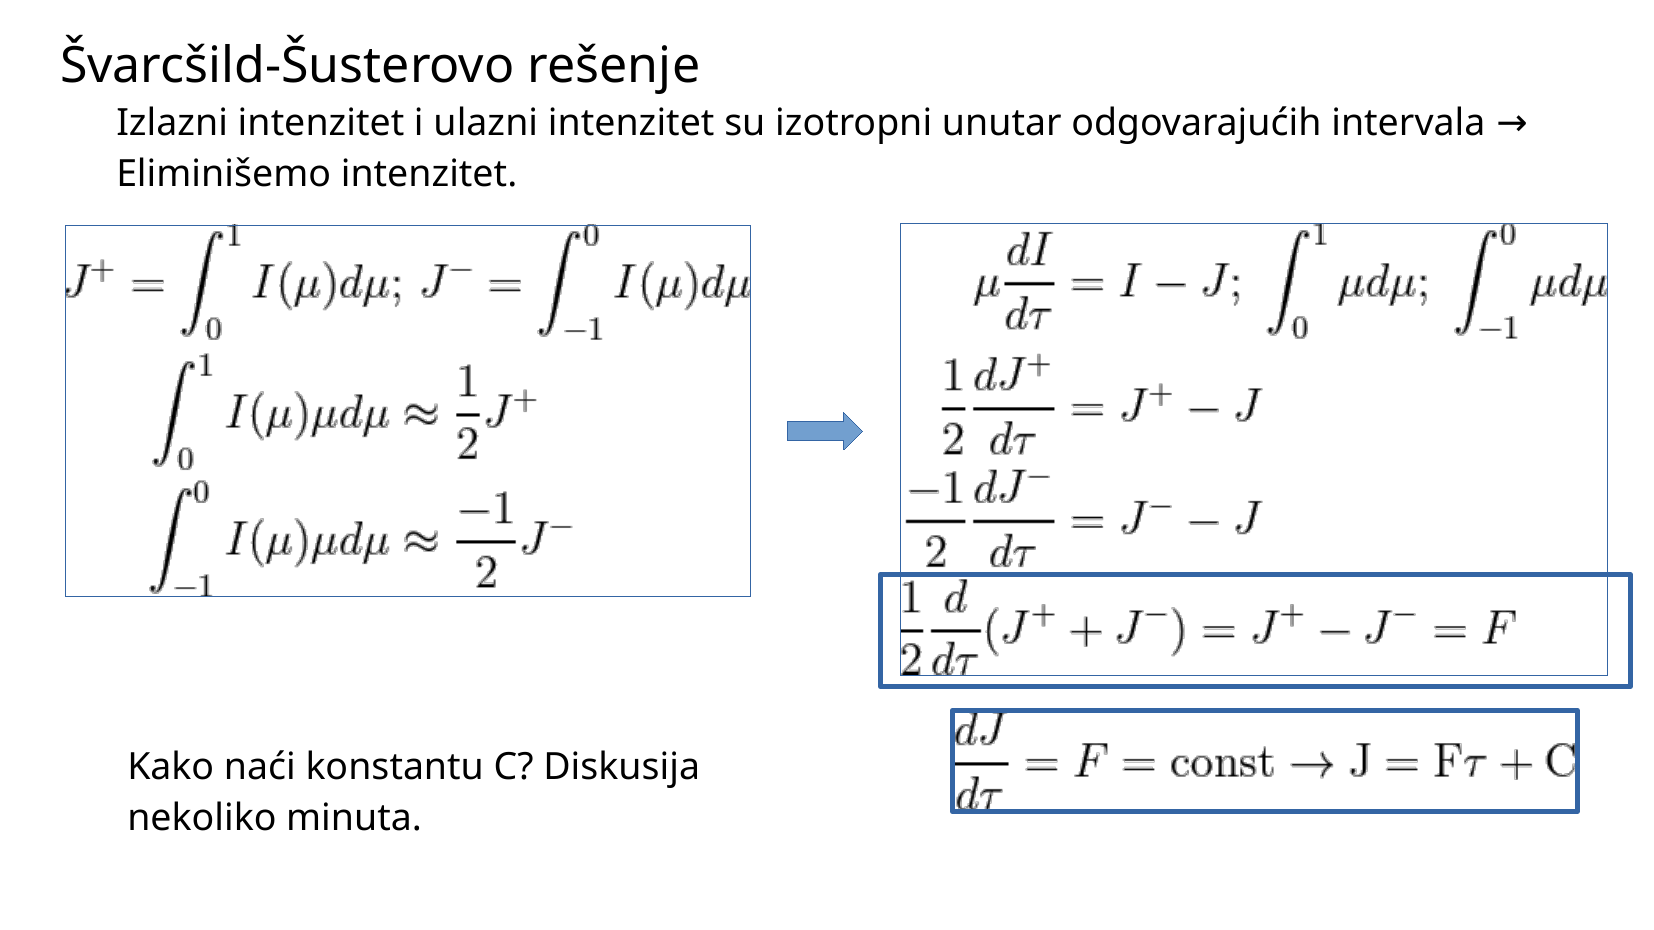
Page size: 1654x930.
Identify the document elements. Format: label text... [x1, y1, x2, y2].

text_box Kako naći konstantu C? Diskusija nekoliko minuta. [112, 732, 826, 837]
title Švarcšild-Šusterovo rešenje [59, 13, 1648, 113]
picture [900, 577, 1608, 676]
list Izlazni intenzitet i ulazni intenzitet su izotropni unutar odgovarajućih intervala → Eliminišemo intenzitet. [45, 95, 1635, 826]
picture [900, 223, 1608, 572]
picture [65, 224, 751, 597]
text_box [787, 412, 863, 450]
picture [954, 712, 1576, 810]
